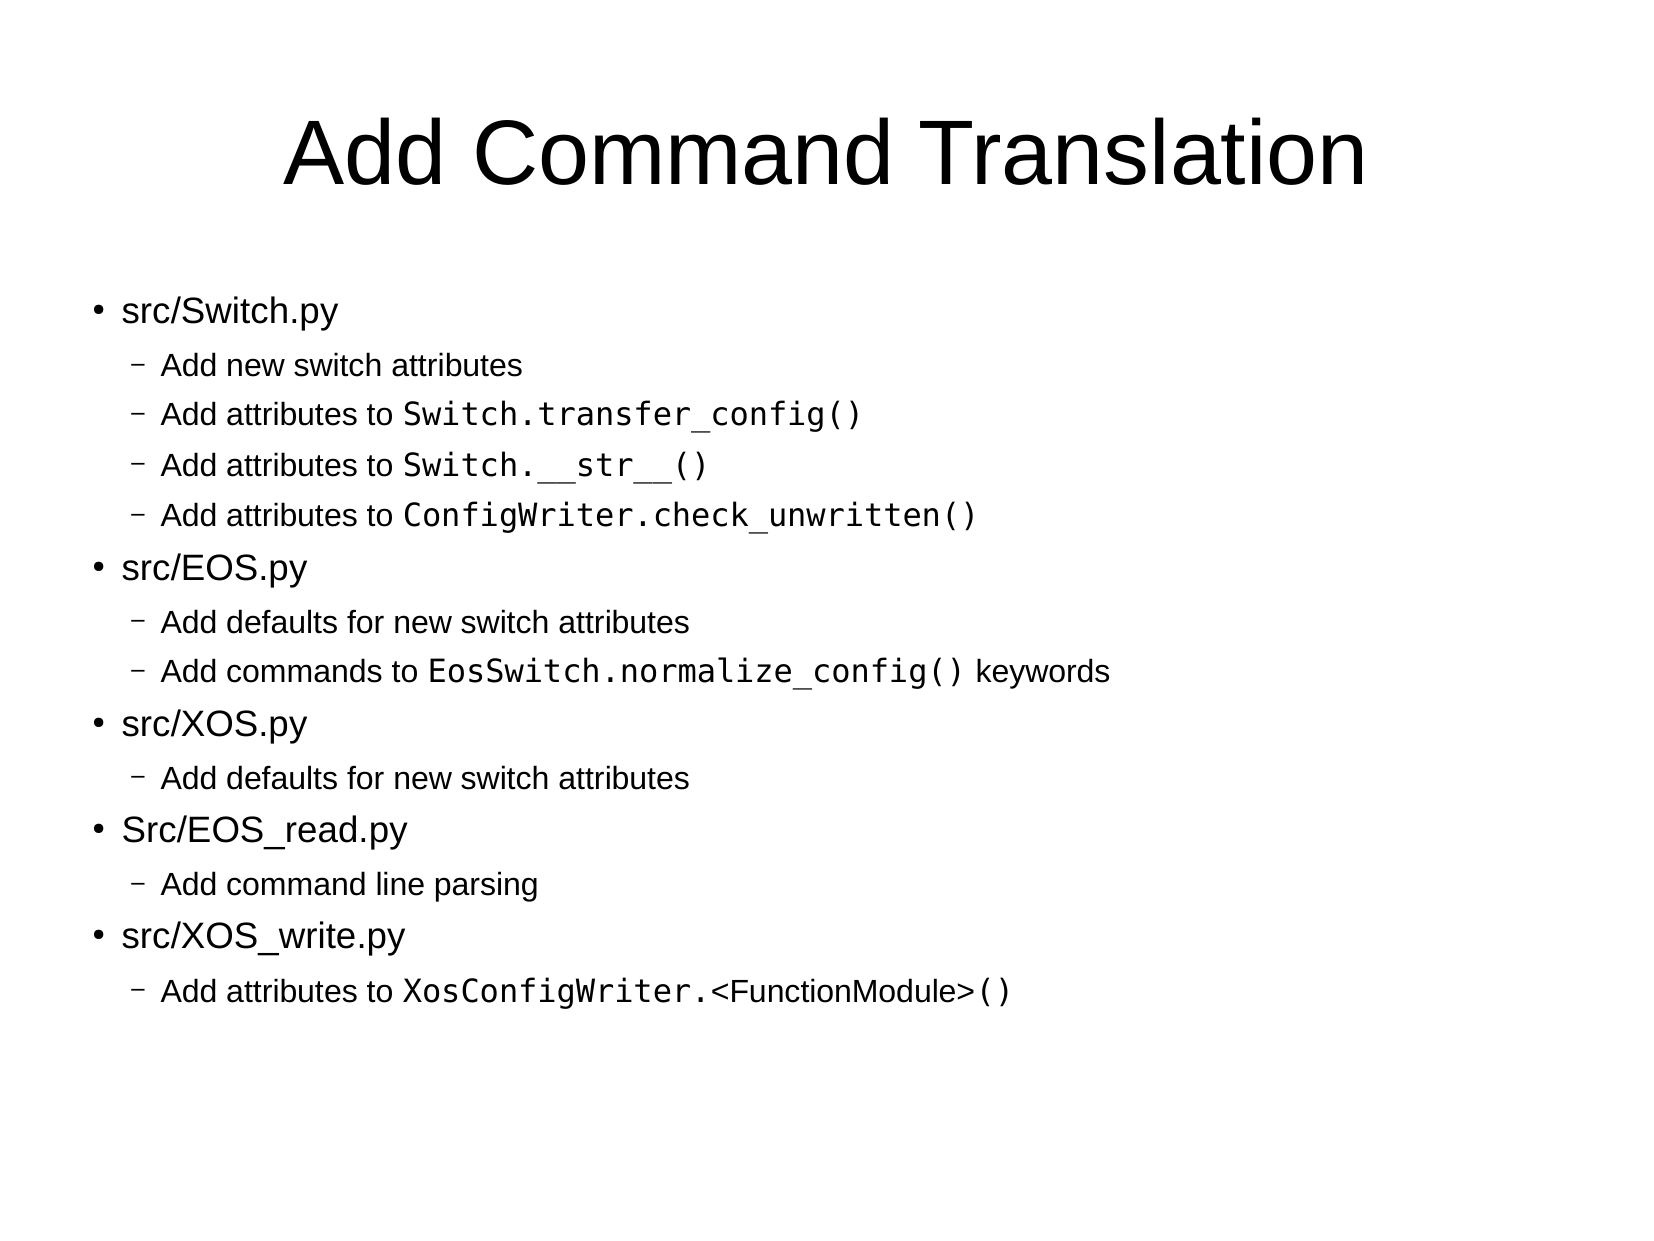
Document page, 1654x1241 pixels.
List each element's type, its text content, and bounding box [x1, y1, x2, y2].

title Add Command Translation [82, 49, 1571, 257]
list src/Switch.py Add new switch attributes Add attributes to Switch.transfer_config() Add attributes to Switch.__str__() Add attributes to ConfigWriter.check_unwritten() src/EOS.py Add defaults for new switch attributes Add commands to EosSwitch.normalize_config() keywords src/XOS.py Add defaults for new switch attributes Src/EOS_read.py Add command line parsing src/XOS_write.py Add attributes to XosConfigWriter.<FunctionModule>() [82, 290, 1571, 1010]
